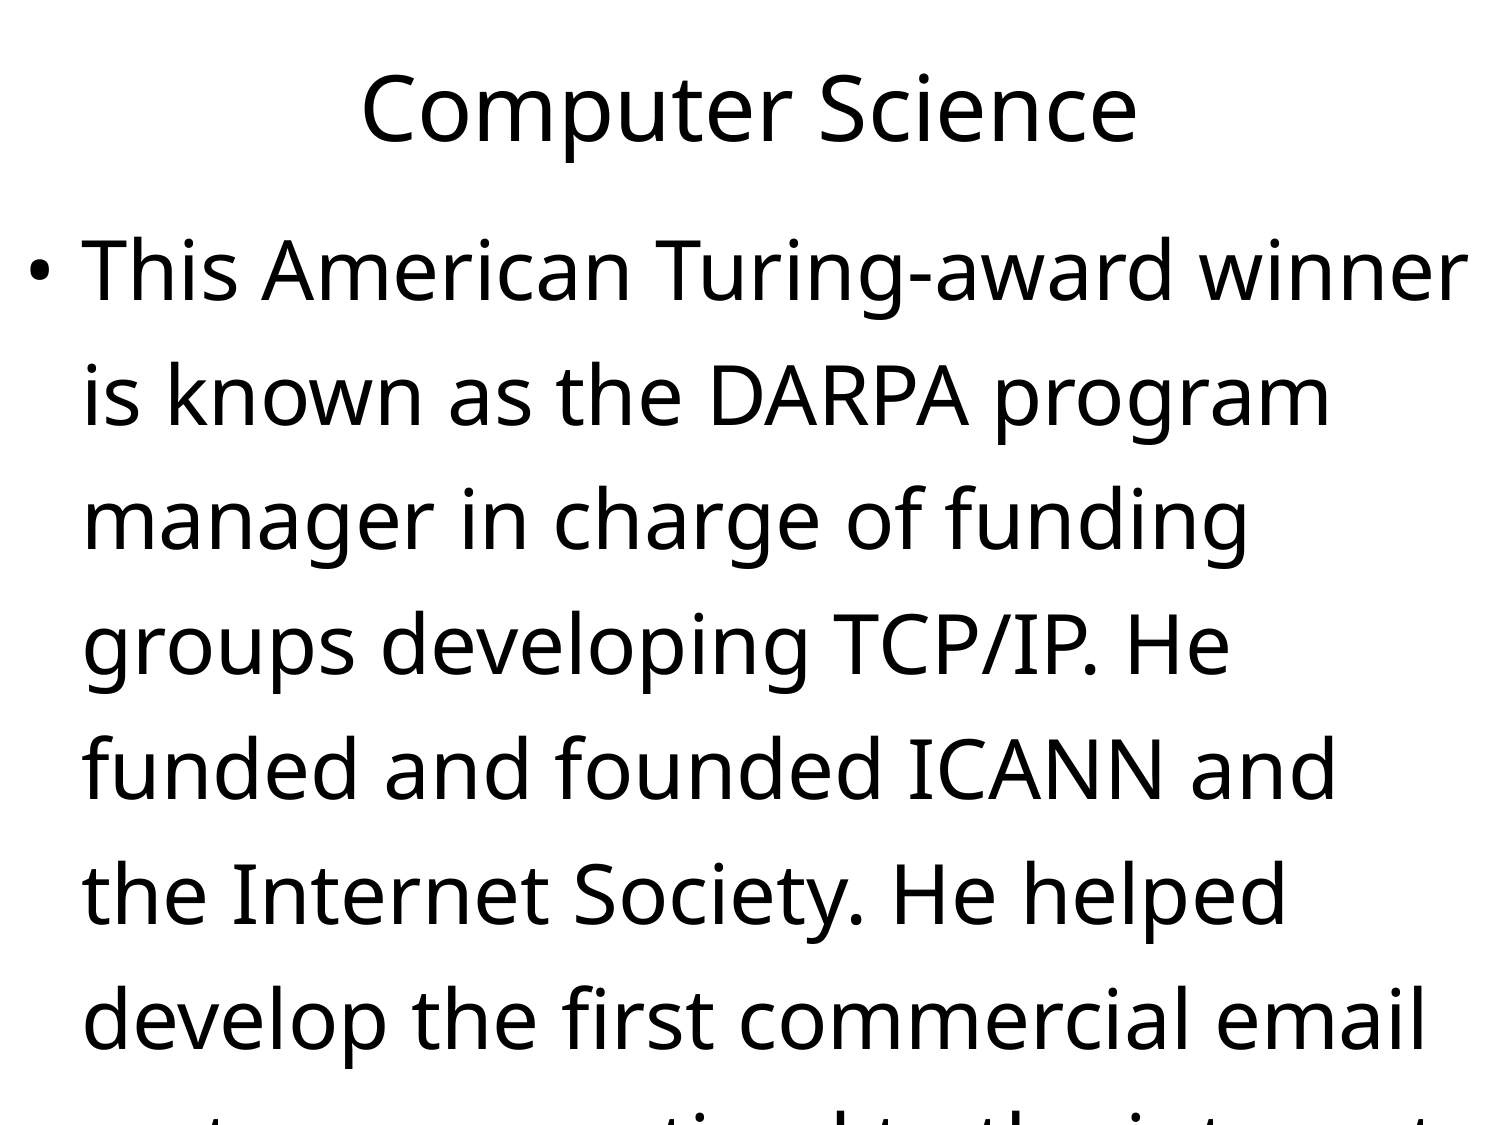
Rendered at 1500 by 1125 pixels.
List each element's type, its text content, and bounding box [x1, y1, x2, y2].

title Computer Science [24, 12, 1476, 200]
list This American Turing-award winner is known as the DARPA program manager in charge of funding groups developing TCP/IP. He funded and founded ICANN and the Internet Society. He helped develop the first commercial email system connectived to the internet. [24, 200, 1476, 1125]
